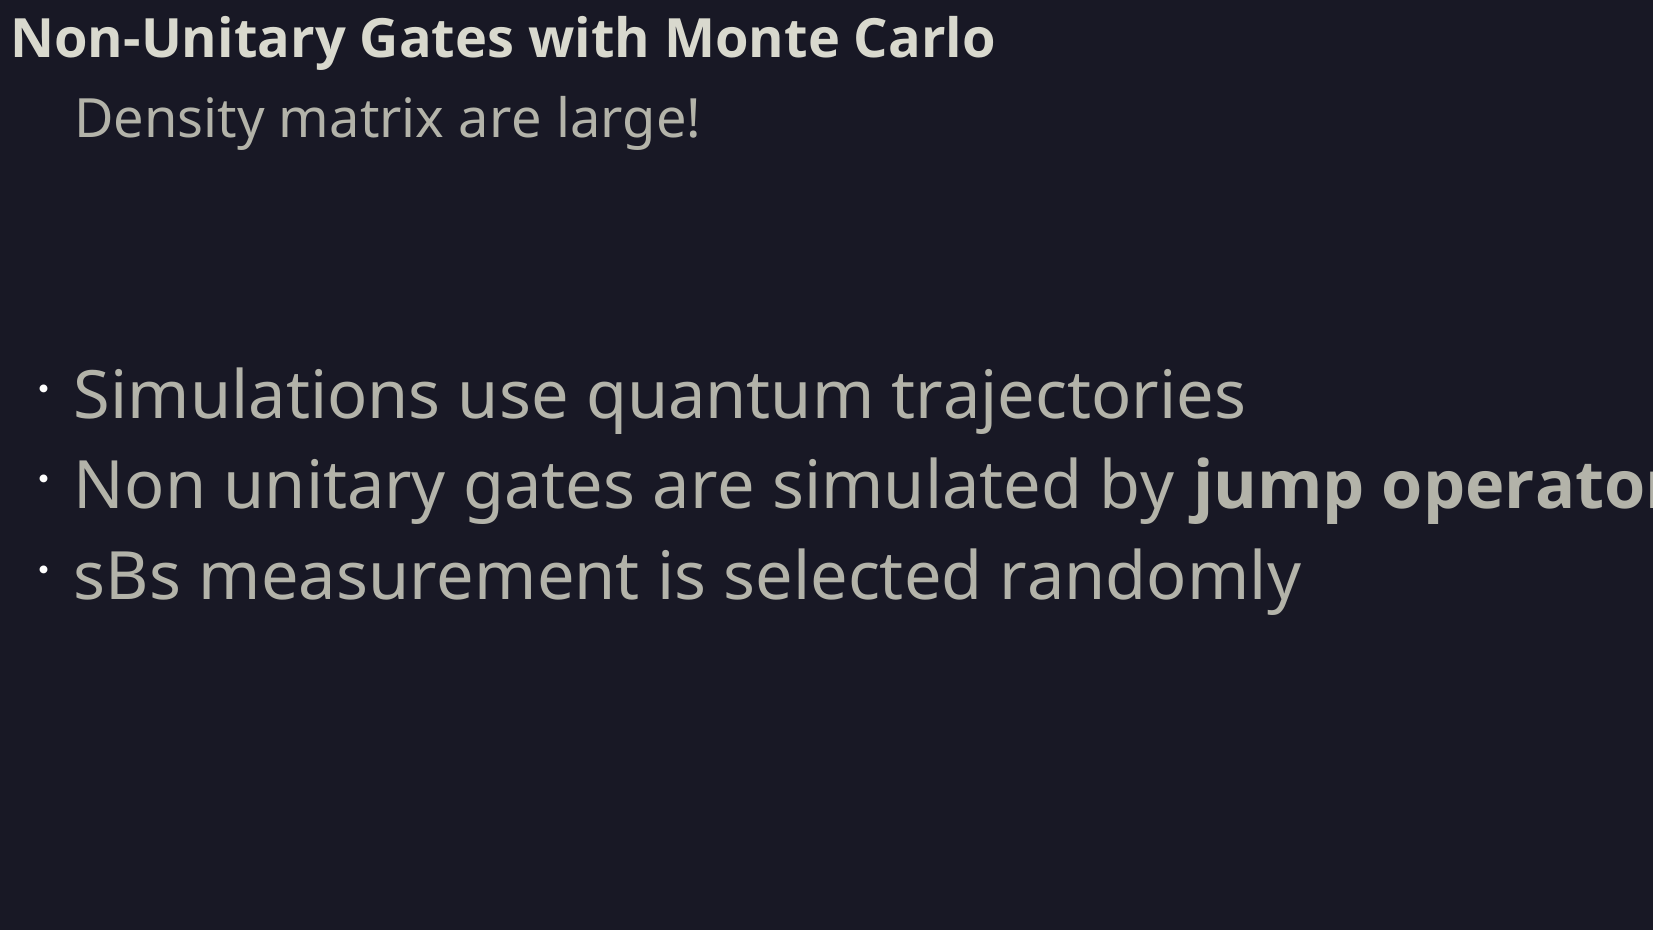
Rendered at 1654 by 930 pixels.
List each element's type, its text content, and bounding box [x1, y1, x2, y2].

text_box Simulations use quantum trajectories Non unitary gates are simulated by jump operators sBs measurement is selected randomly [38, 346, 1646, 611]
text_box Non-Unitary Gates with Monte Carlo [10, 0, 1635, 80]
text_box Density matrix are large! [74, 79, 810, 155]
